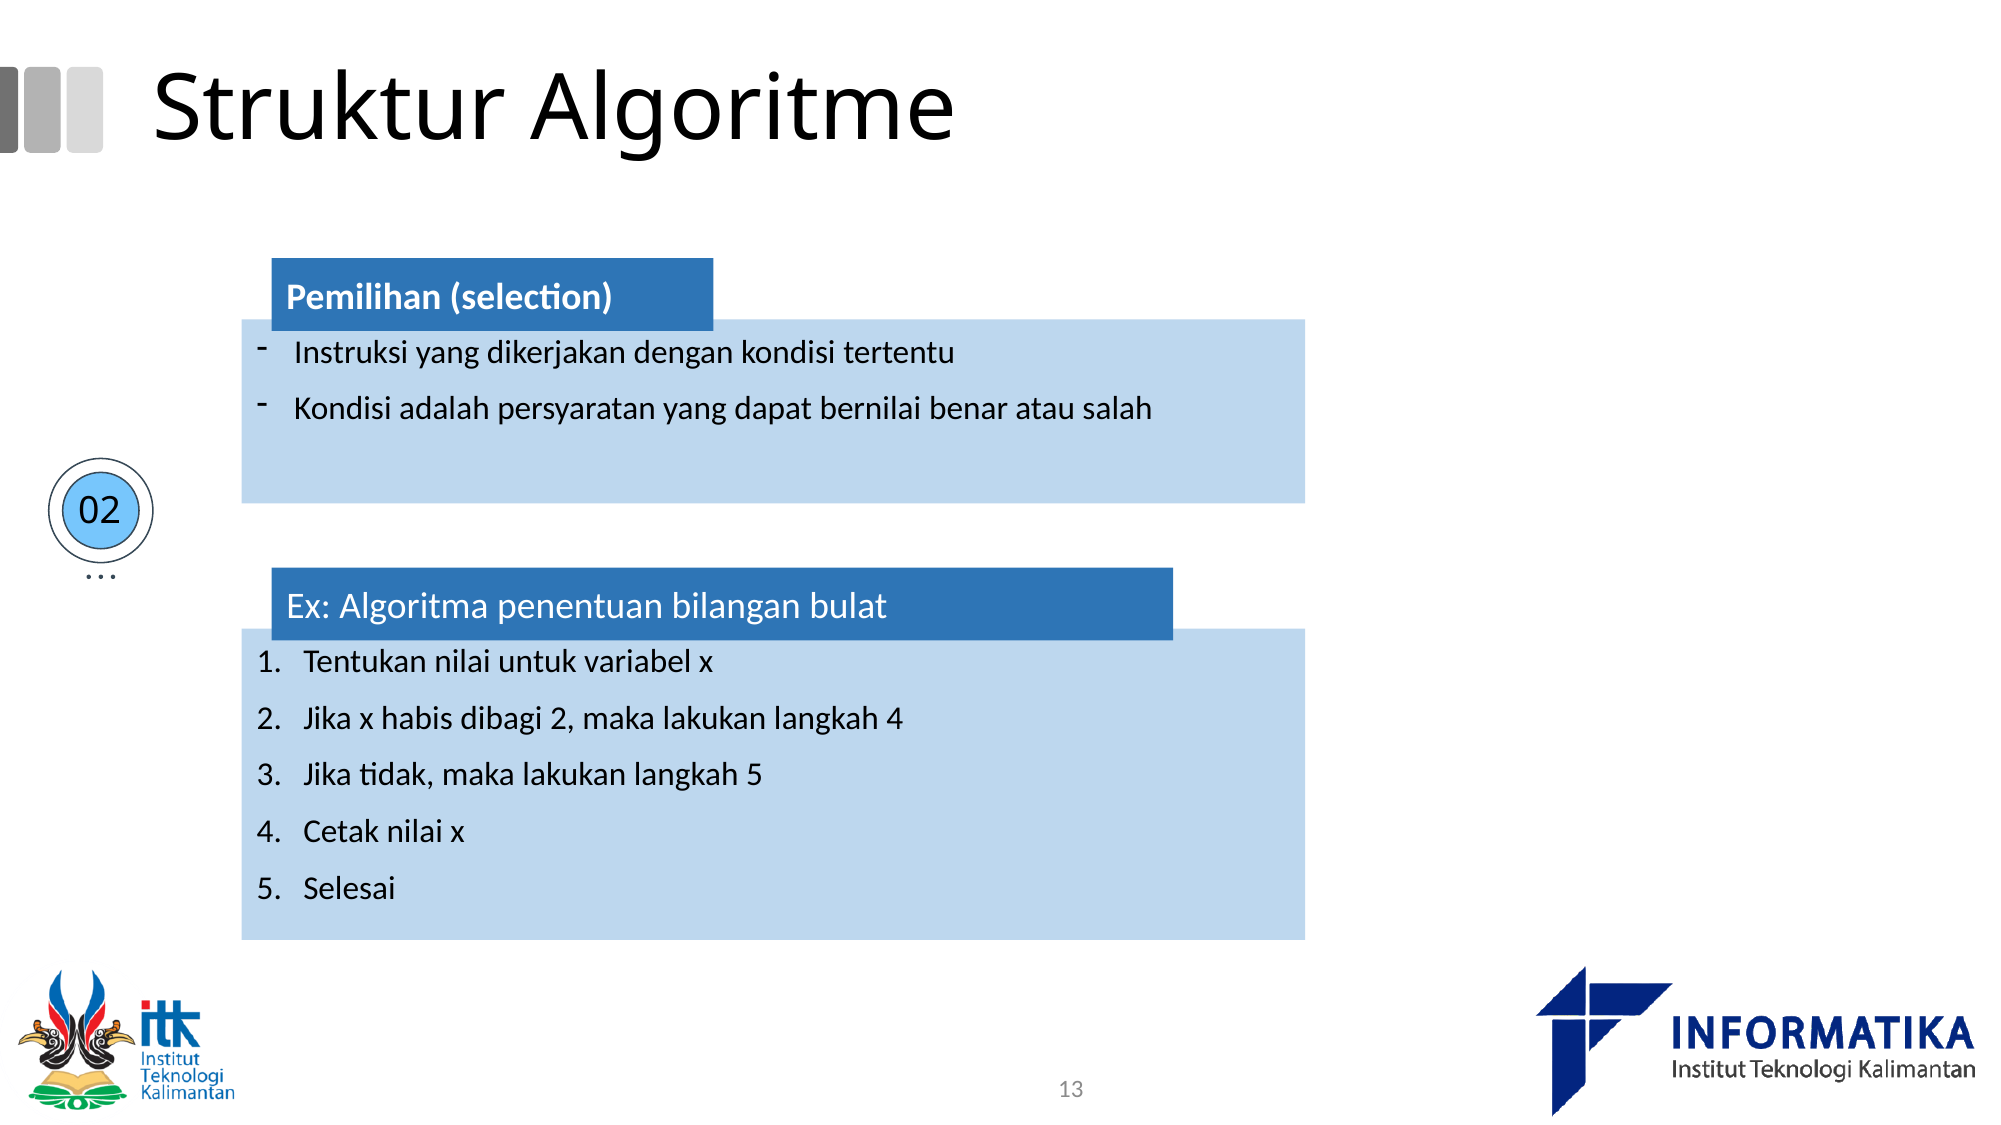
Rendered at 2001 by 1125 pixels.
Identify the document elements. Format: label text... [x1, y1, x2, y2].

text_box 02 [62, 482, 138, 540]
text_box Pemilihan (selection) [271, 258, 714, 331]
text_box Tentukan nilai untuk variabel x Jika x habis dibagi 2, maka lakukan langkah 4 Jika tidak, maka lakukan langkah 5 Cetak nilai x Selesai [241, 628, 1306, 940]
picture [0, 935, 253, 1125]
text_box Instruksi yang dikerjakan dengan kondisi tertentu Kondisi adalah persyaratan yang dapat bernilai benar atau salah [241, 319, 1306, 504]
text_box [48, 458, 153, 563]
picture [1534, 965, 1976, 1118]
title Struktur Algoritme [137, 1, 1863, 219]
text_box Ex: Algoritma penentuan bilangan bulat [271, 567, 1174, 641]
